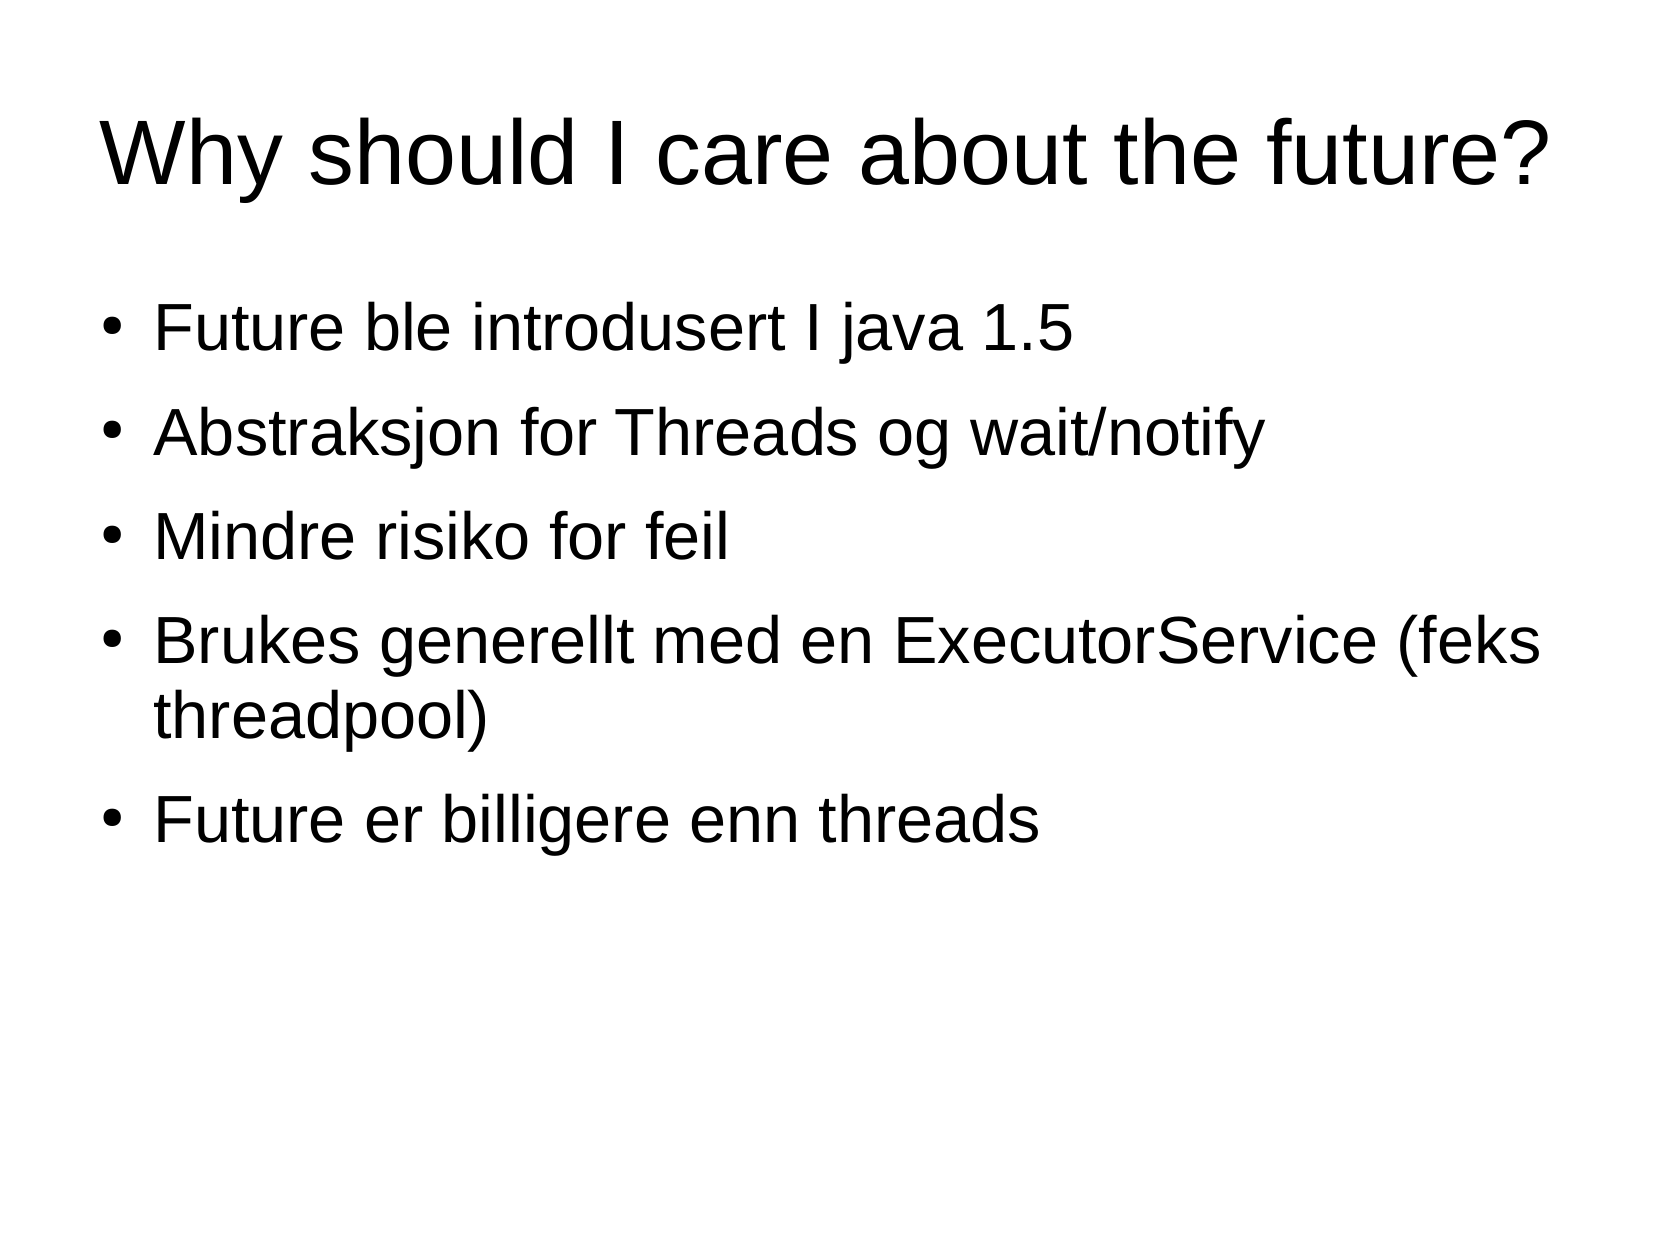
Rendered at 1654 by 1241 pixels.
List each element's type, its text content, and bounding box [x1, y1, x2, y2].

list Future ble introdusert I java 1.5 Abstraksjon for Threads og wait/notify Mindre risiko for feil Brukes generellt med en ExecutorService (feks threadpool) Future er billigere enn threads [82, 290, 1571, 1010]
title Why should I care about the future? [82, 49, 1571, 257]
